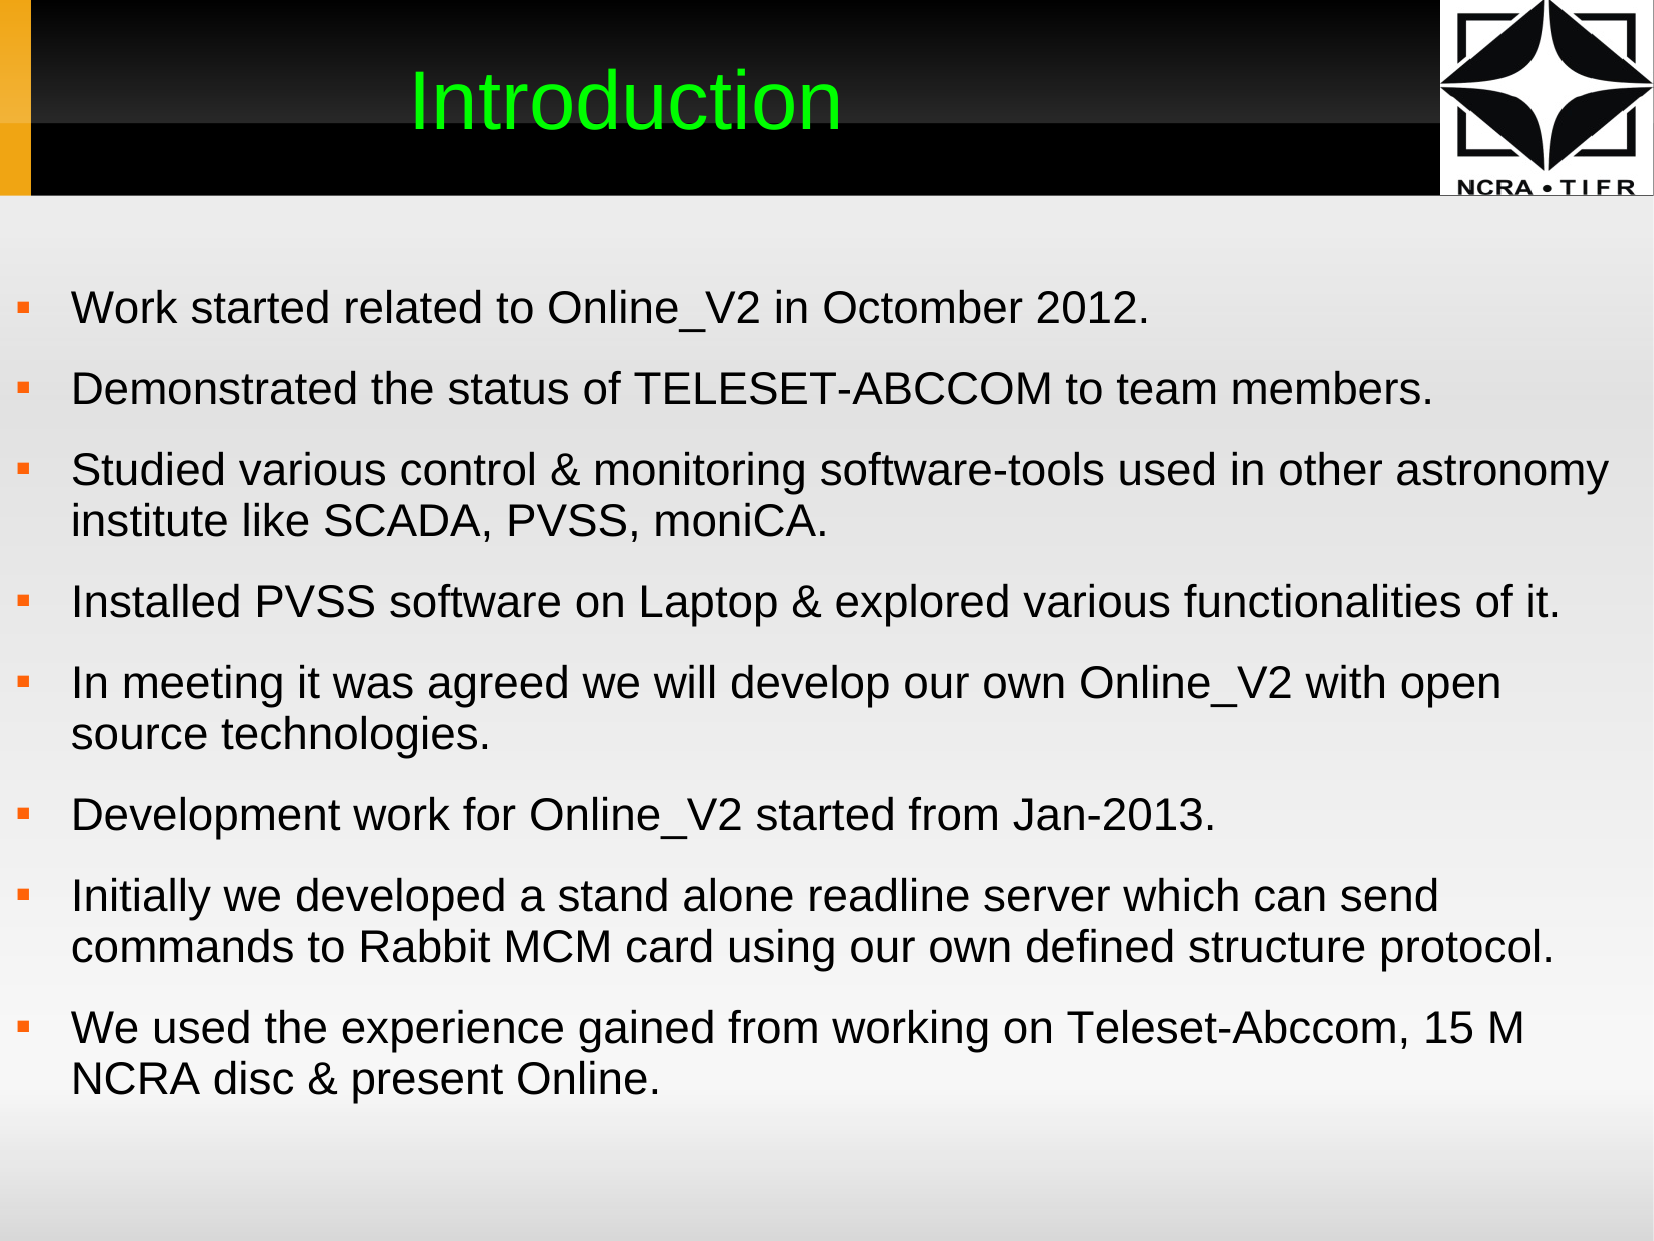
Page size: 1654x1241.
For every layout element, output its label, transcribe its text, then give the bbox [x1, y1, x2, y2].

list Work started related to Online_V2 in Octomber 2012. Demonstrated the status of TELESET-ABCCOM to team members. Studied various control & monitoring software-tools used in other astronomy institute like SCADA, PVSS, moniCA. Installed PVSS software on Laptop & explored various functionalities of it. In meeting it was agreed we will develop our own Online_V2 with open source technologies. Development work for Online_V2 started from Jan-2013. Initially we developed a stand alone readline server which can send commands to Rabbit MCM card using our own defined structure protocol. We used the experience gained from working on Teleset-Abccom, 15 M NCRA disc & present Online. [0, 225, 1654, 1241]
text_box Introduction [393, 46, 859, 155]
picture [0, 0, 1654, 225]
